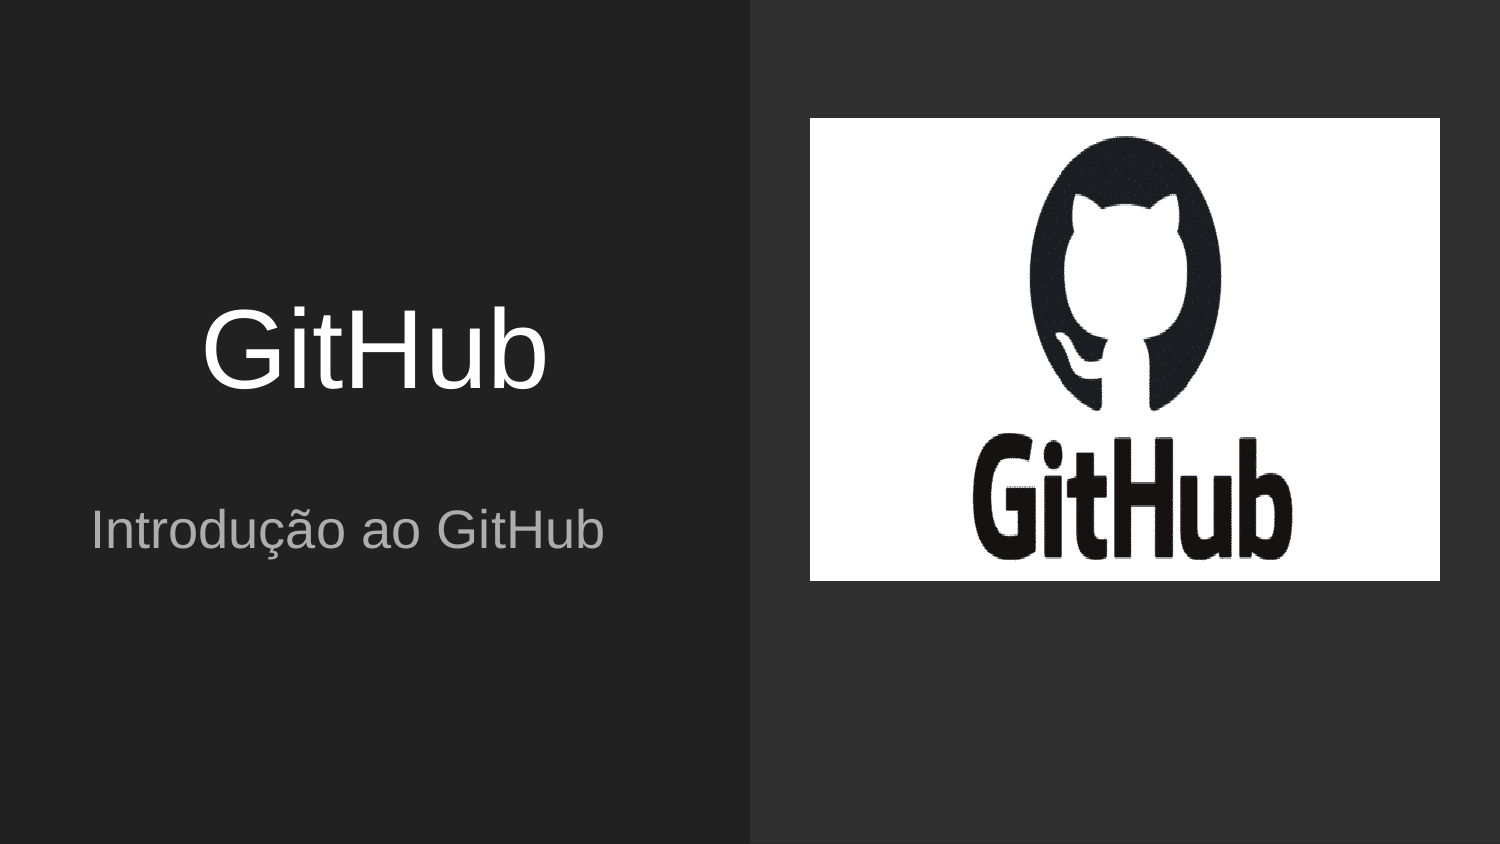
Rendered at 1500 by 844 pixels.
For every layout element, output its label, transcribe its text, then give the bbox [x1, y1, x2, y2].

title GitHub [43, 184, 708, 428]
subtitle Introdução ao GitHub [75, 484, 739, 688]
picture [810, 118, 1440, 581]
